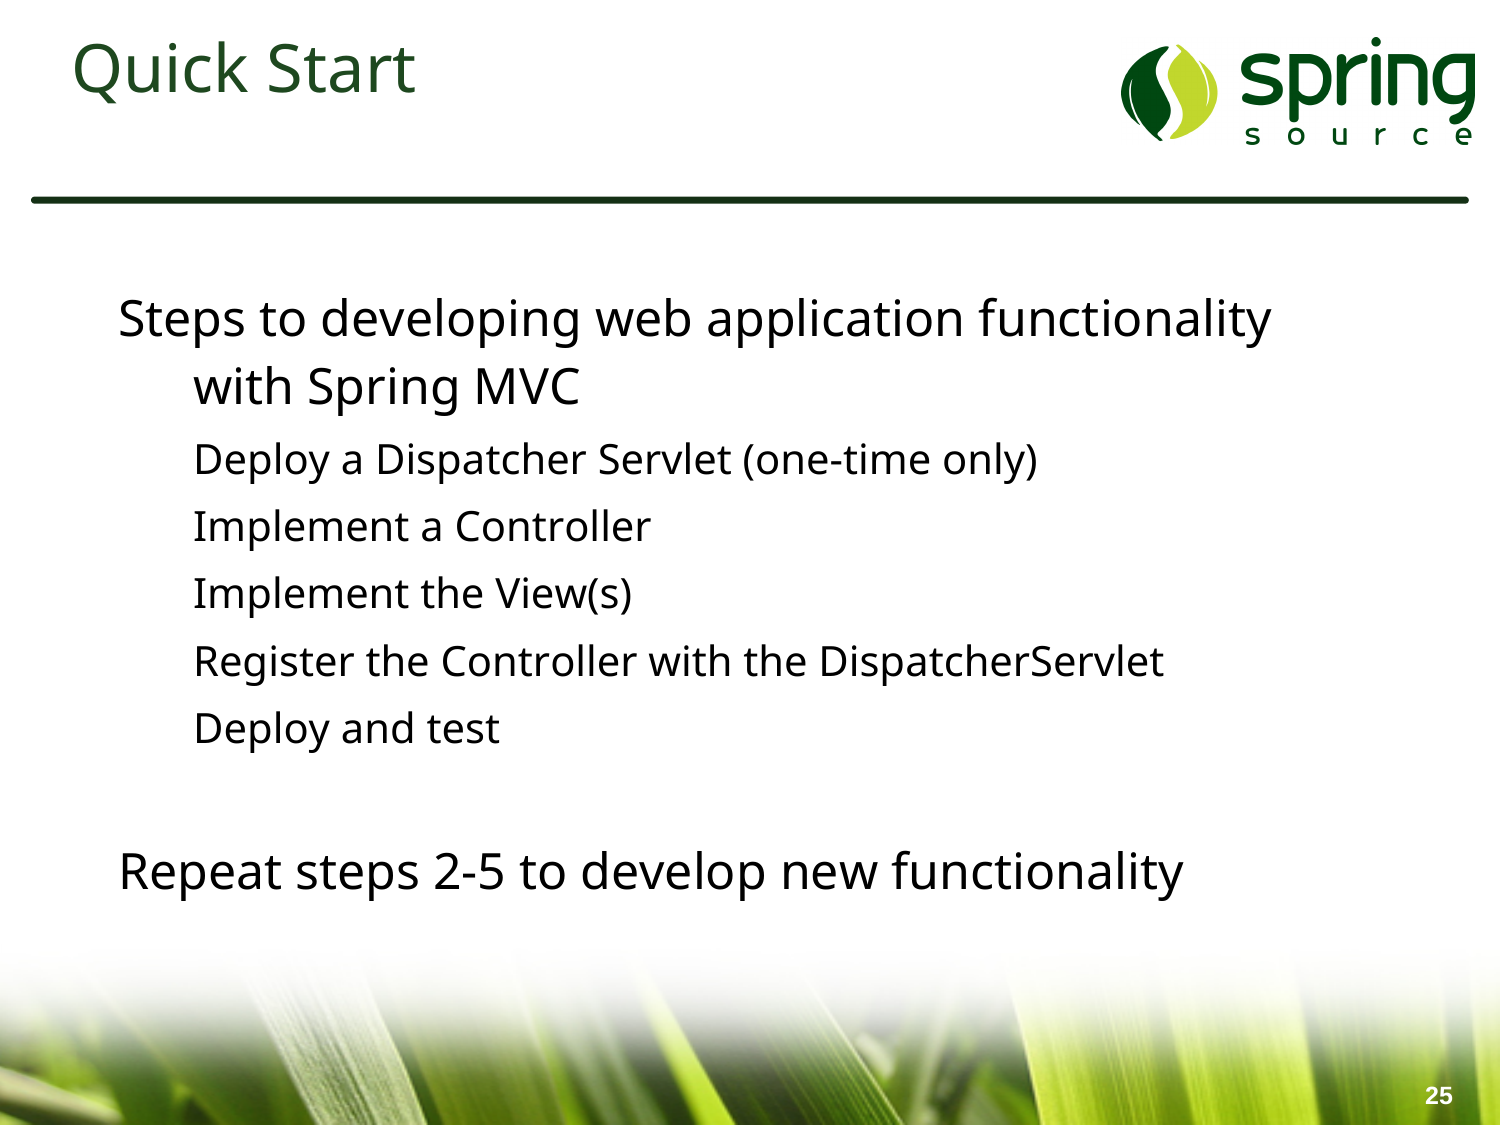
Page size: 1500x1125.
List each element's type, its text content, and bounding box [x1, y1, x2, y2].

picture [1121, 37, 1475, 145]
list Steps to developing web application functionality with Spring MVC Deploy a Dispatcher Servlet (one-time only) Implement a Controller Implement the View(s) Register the Controller with the DispatcherServlet Deploy and test Repeat steps 2-5 to develop new functionality [103, 275, 1394, 938]
picture [0, 944, 1500, 1125]
title Quick Start [56, 13, 1089, 176]
